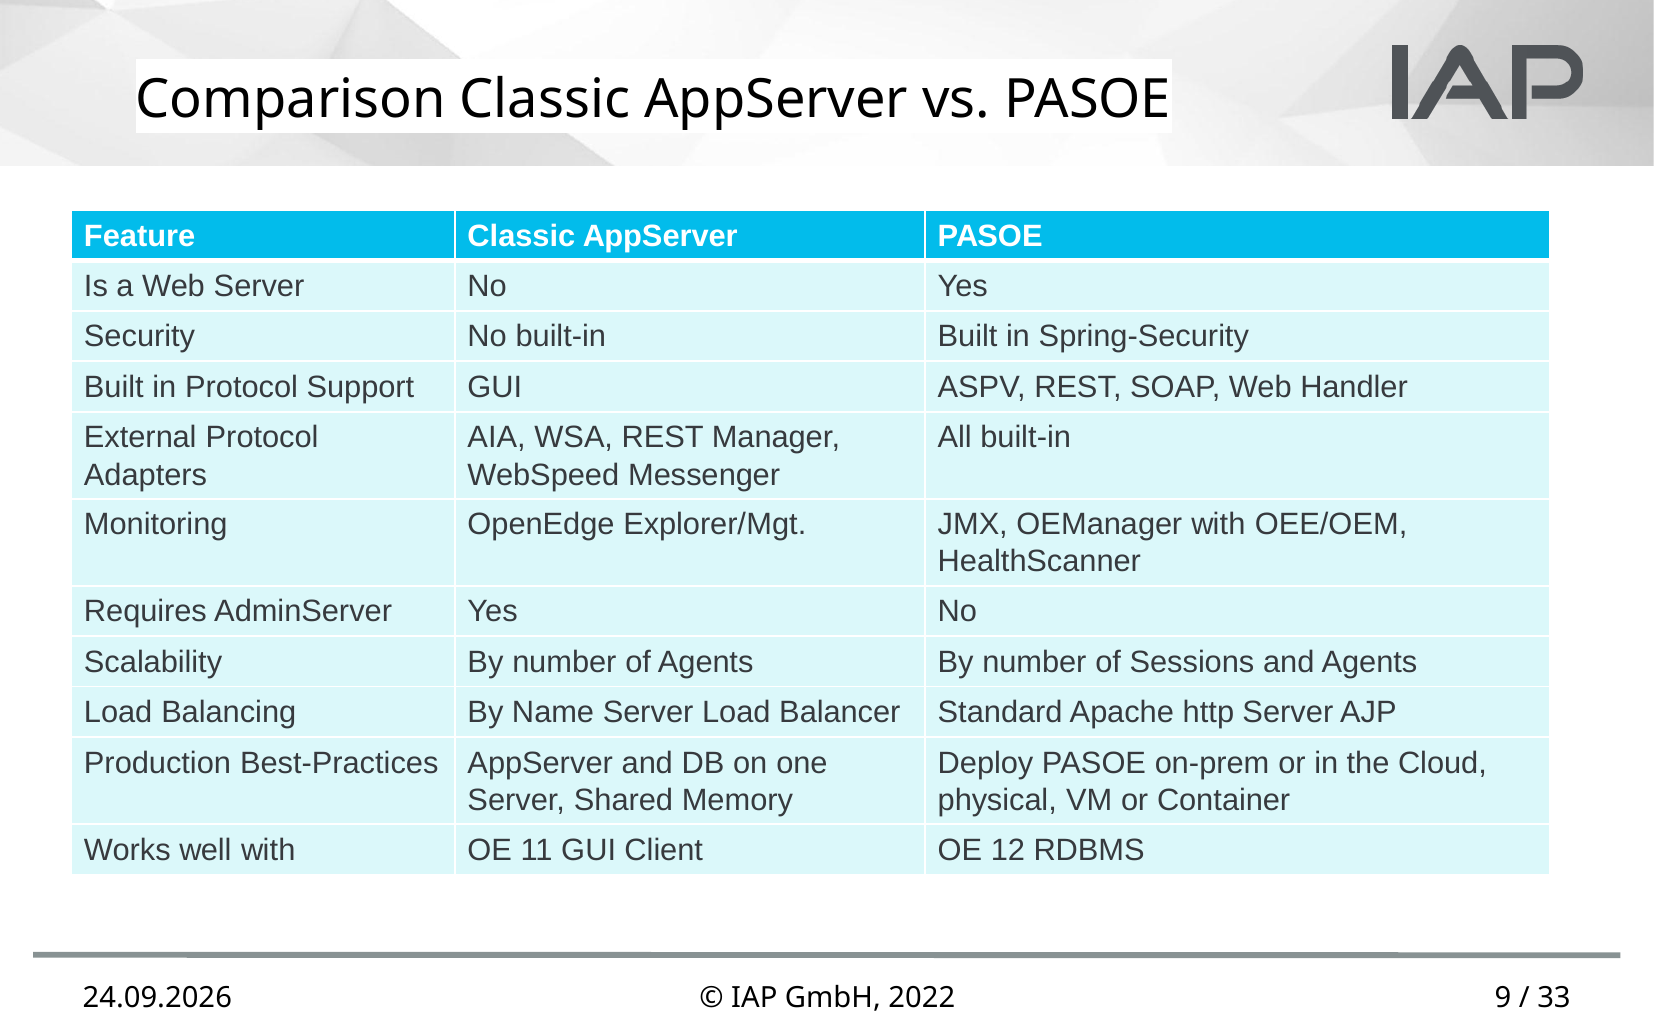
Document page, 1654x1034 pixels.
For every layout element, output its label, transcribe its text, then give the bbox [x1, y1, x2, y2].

title Comparison Classic AppServer vs. PASOE [135, 41, 1264, 152]
picture [0, 0, 1654, 166]
picture [70, 206, 1554, 886]
